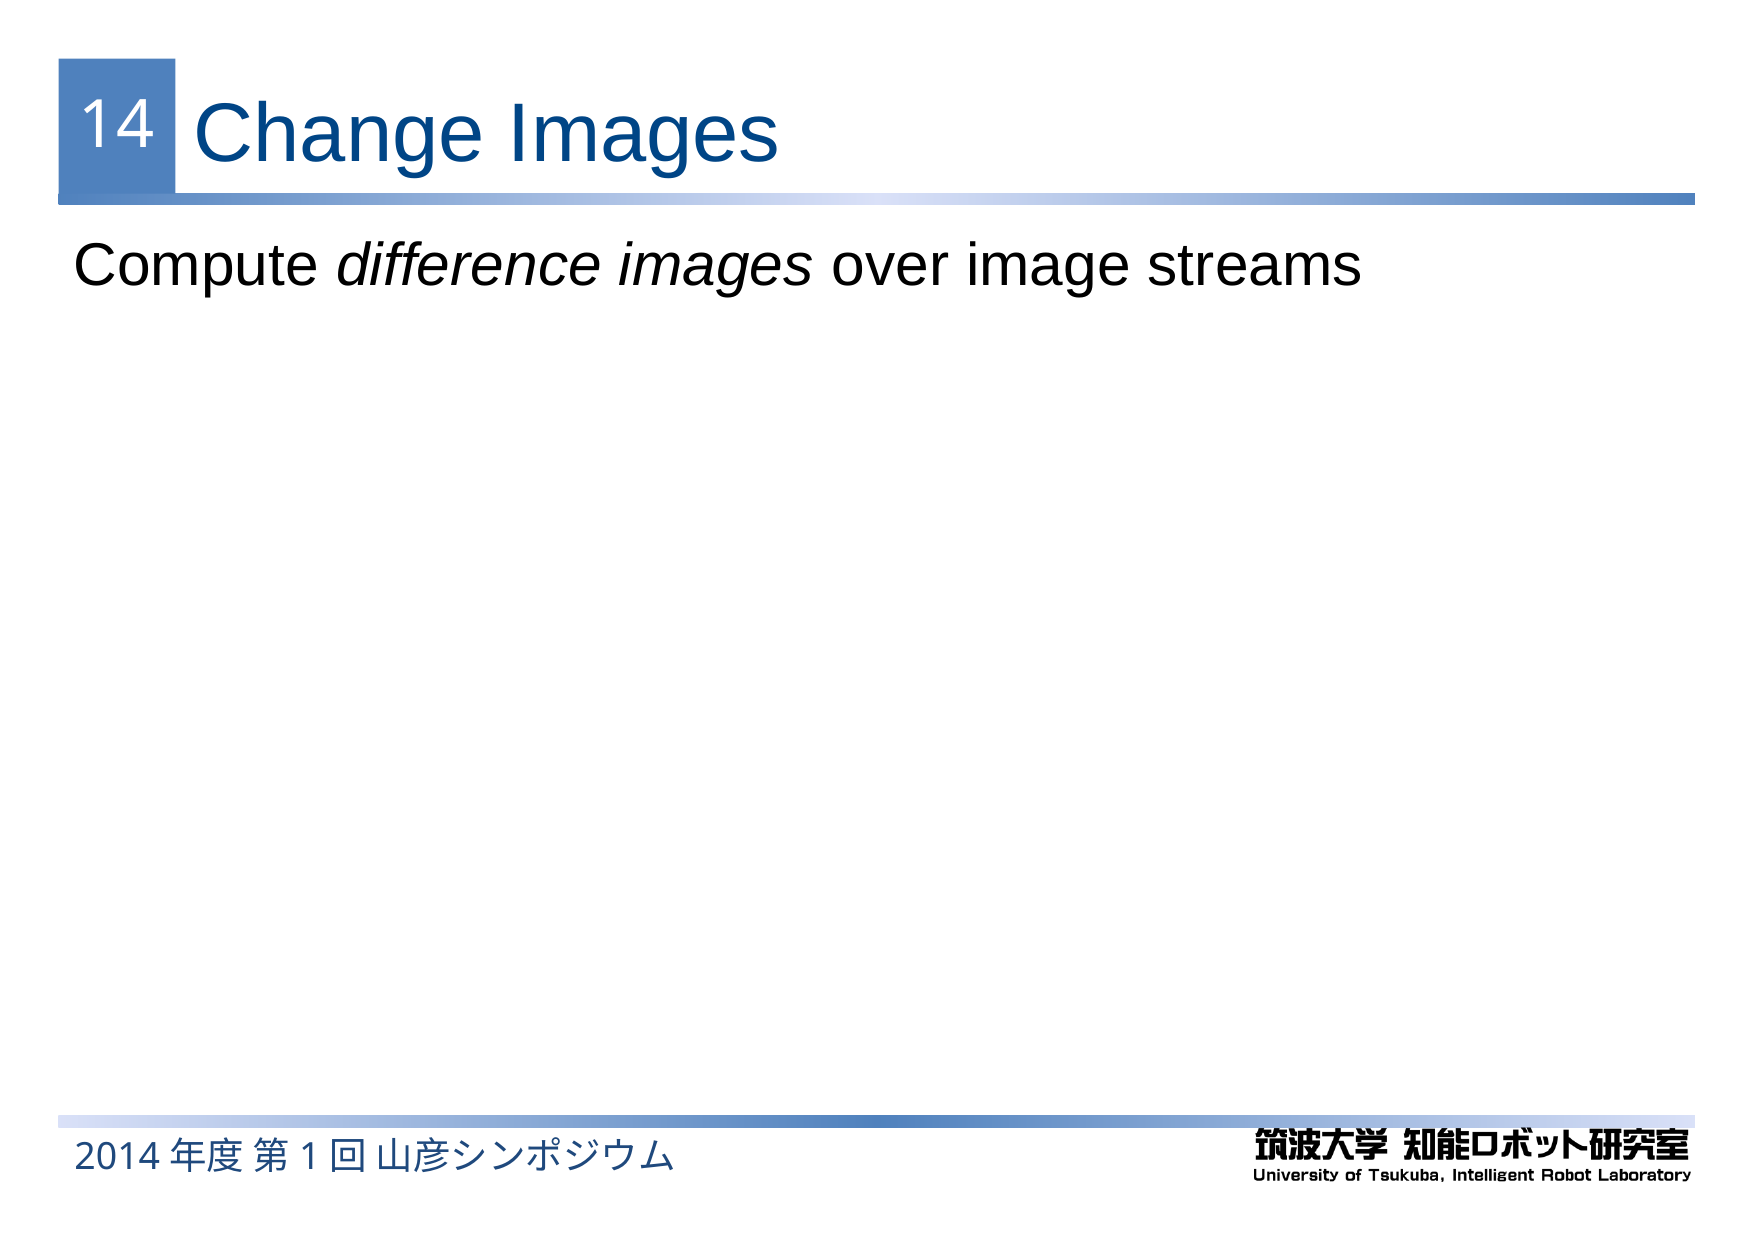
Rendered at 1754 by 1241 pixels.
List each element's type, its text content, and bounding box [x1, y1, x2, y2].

picture [1252, 1127, 1691, 1182]
title Change Images [193, 61, 1651, 205]
text_box Compute difference images over image streams [58, 223, 1696, 307]
